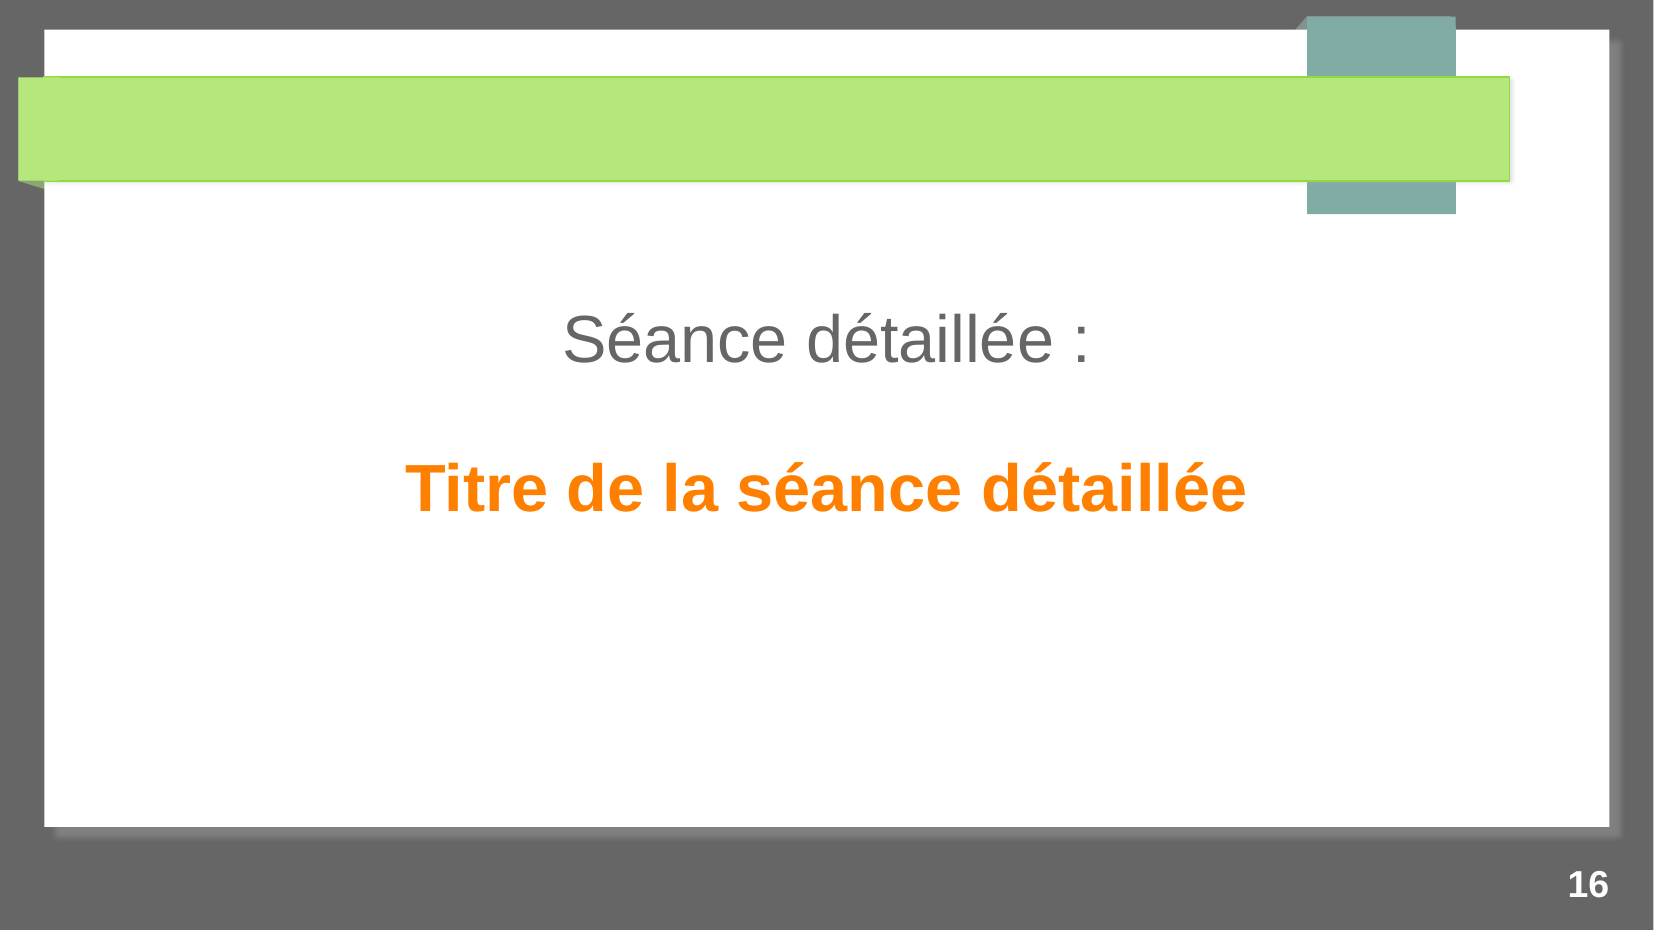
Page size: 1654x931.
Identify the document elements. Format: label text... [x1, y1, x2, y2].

subtitle Séance détaillée : Titre de la séance détaillée [88, 221, 1565, 813]
text_box <numéro> [974, 856, 1625, 916]
